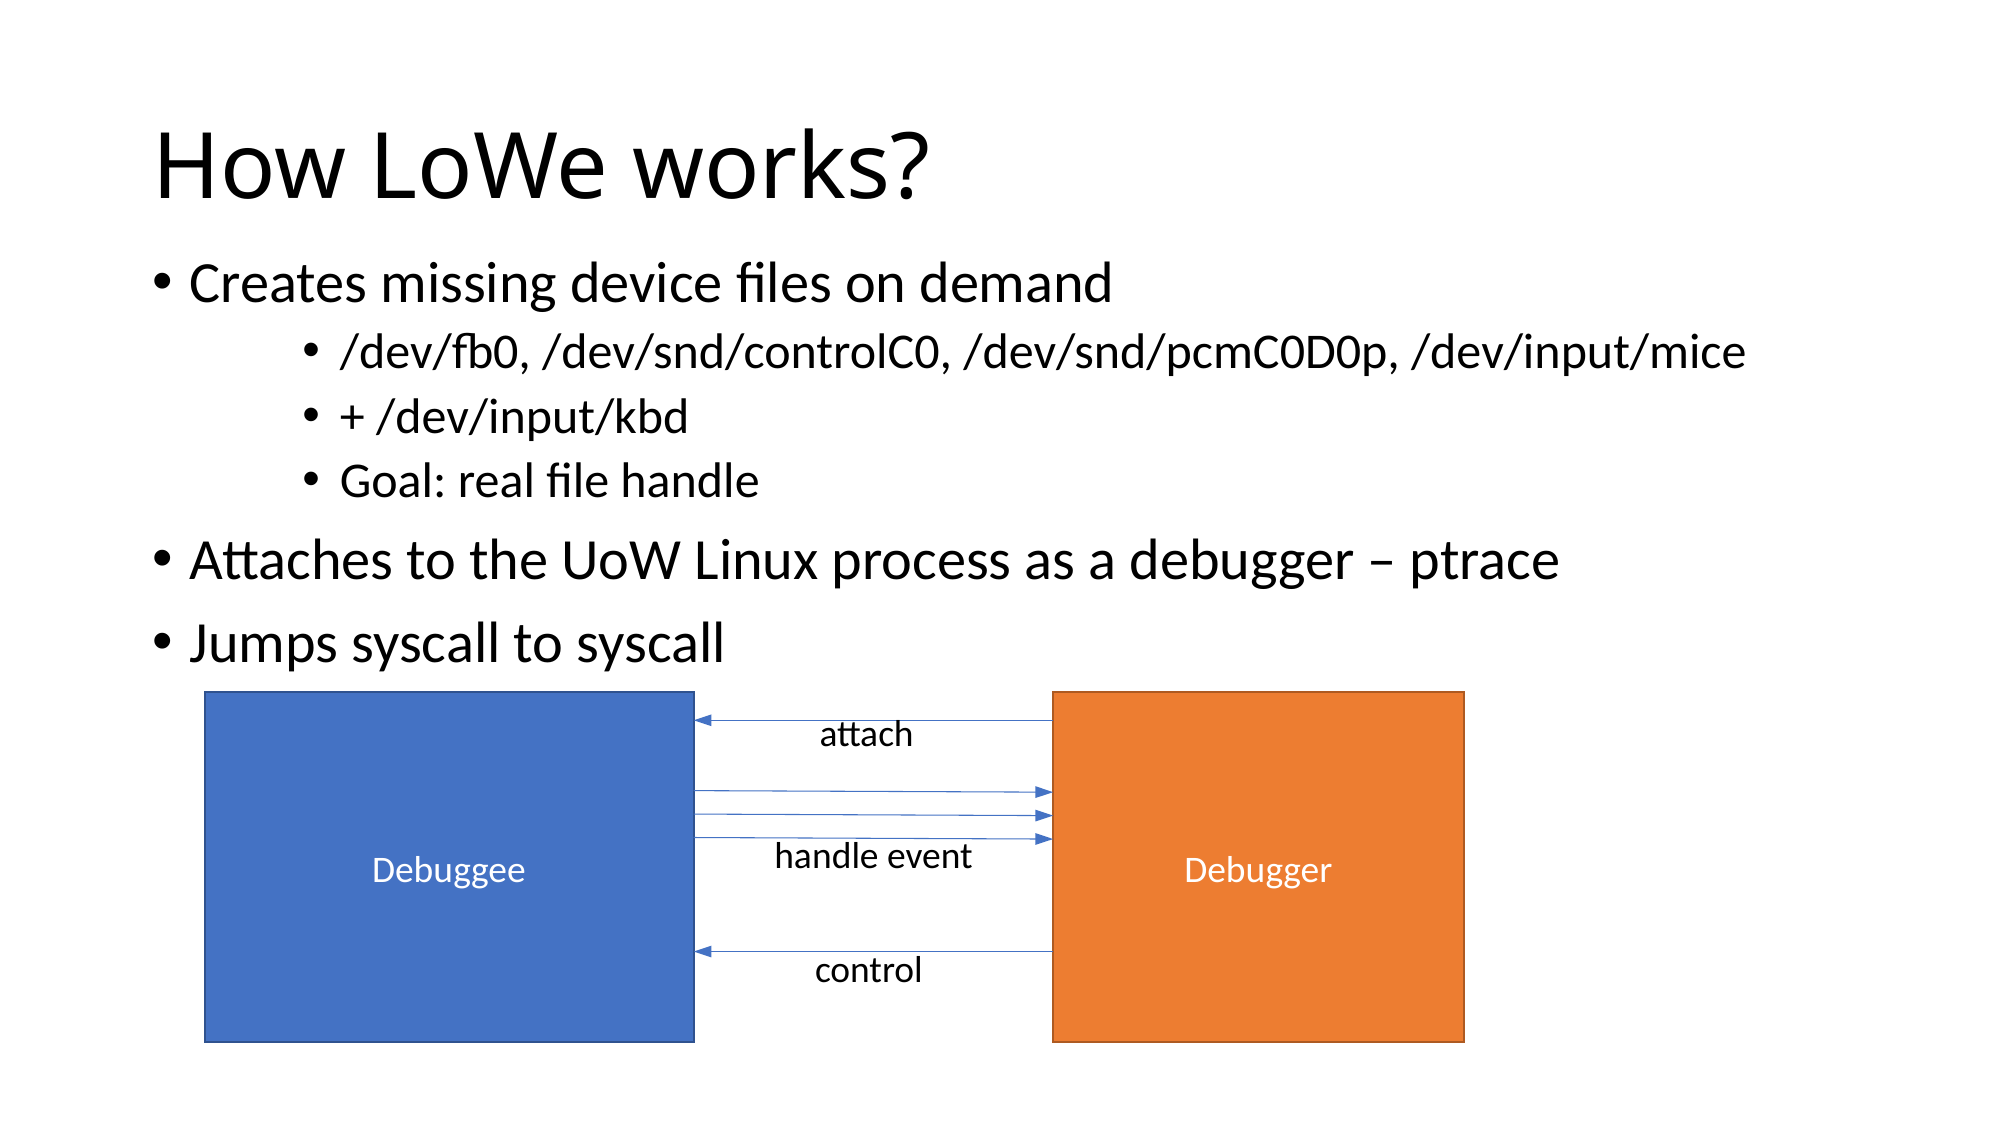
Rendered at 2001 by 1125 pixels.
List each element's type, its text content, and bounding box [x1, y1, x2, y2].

text_box Debugger [1053, 692, 1464, 1042]
title How LoWe works? [137, 59, 1863, 244]
text_box control [800, 937, 940, 999]
text_box Debuggee [205, 692, 694, 1042]
list Creates missing device files on demand /dev/fb0, /dev/snd/controlC0, /dev/snd/pcmC0D0p, /dev/input/mice + /dev/input/kbd Goal: real file handle Attaches to the UoW Linux process as a debugger – ptrace Jumps syscall to syscall [137, 244, 1863, 693]
text_box handle event [759, 823, 991, 885]
text_box attach [804, 701, 932, 763]
